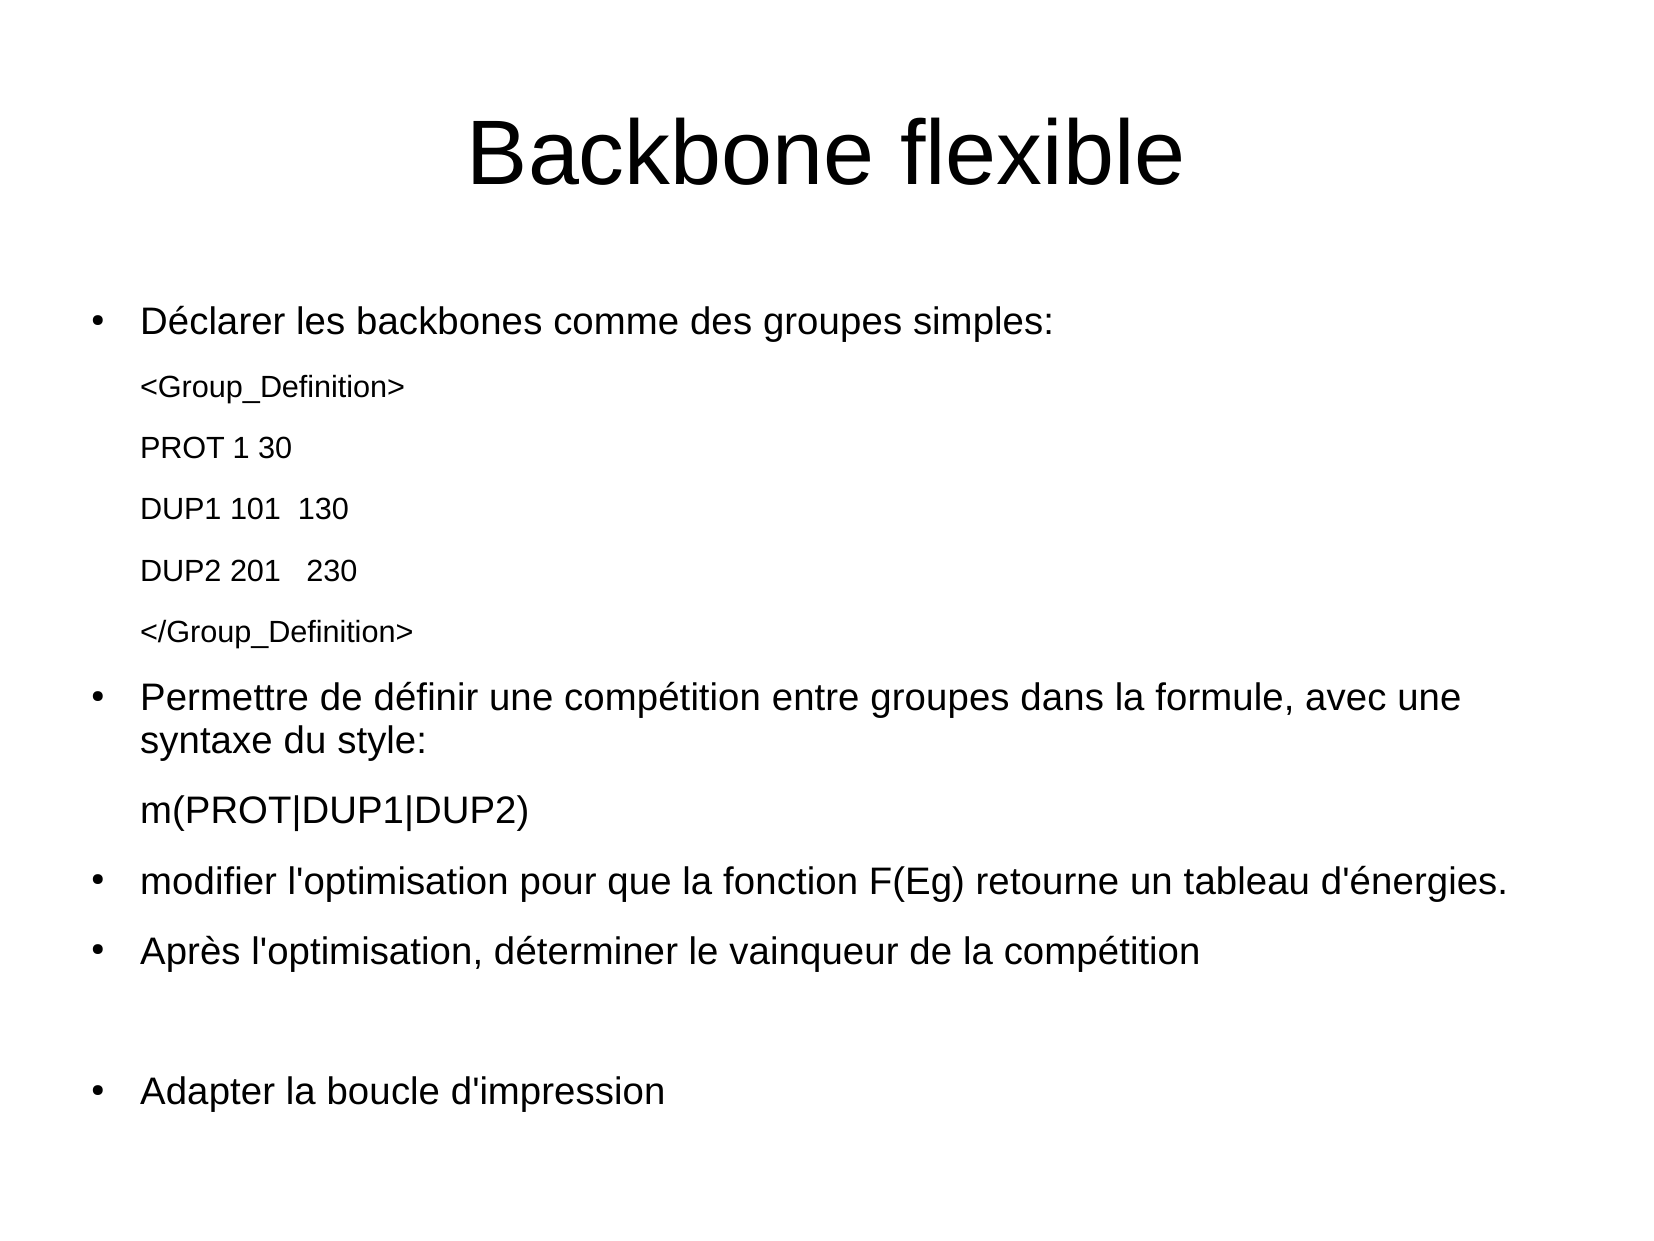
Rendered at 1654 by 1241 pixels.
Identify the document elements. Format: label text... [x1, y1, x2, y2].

list Déclarer les backbones comme des groupes simples: <Group_Definition> PROT 1 30 DUP1 101 130 DUP2 201 230 </Group_Definition> Permettre de définir une compétition entre groupes dans la formule, avec une syntaxe du style: m(PROT|DUP1|DUP2) modifier l'optimisation pour que la fonction F(Eg) retourne un tableau d'énergies. Après l'optimisation, déterminer le vainqueur de la compétition Adapter la boucle d'impression [75, 300, 1564, 1119]
title Backbone flexible [82, 56, 1571, 250]
